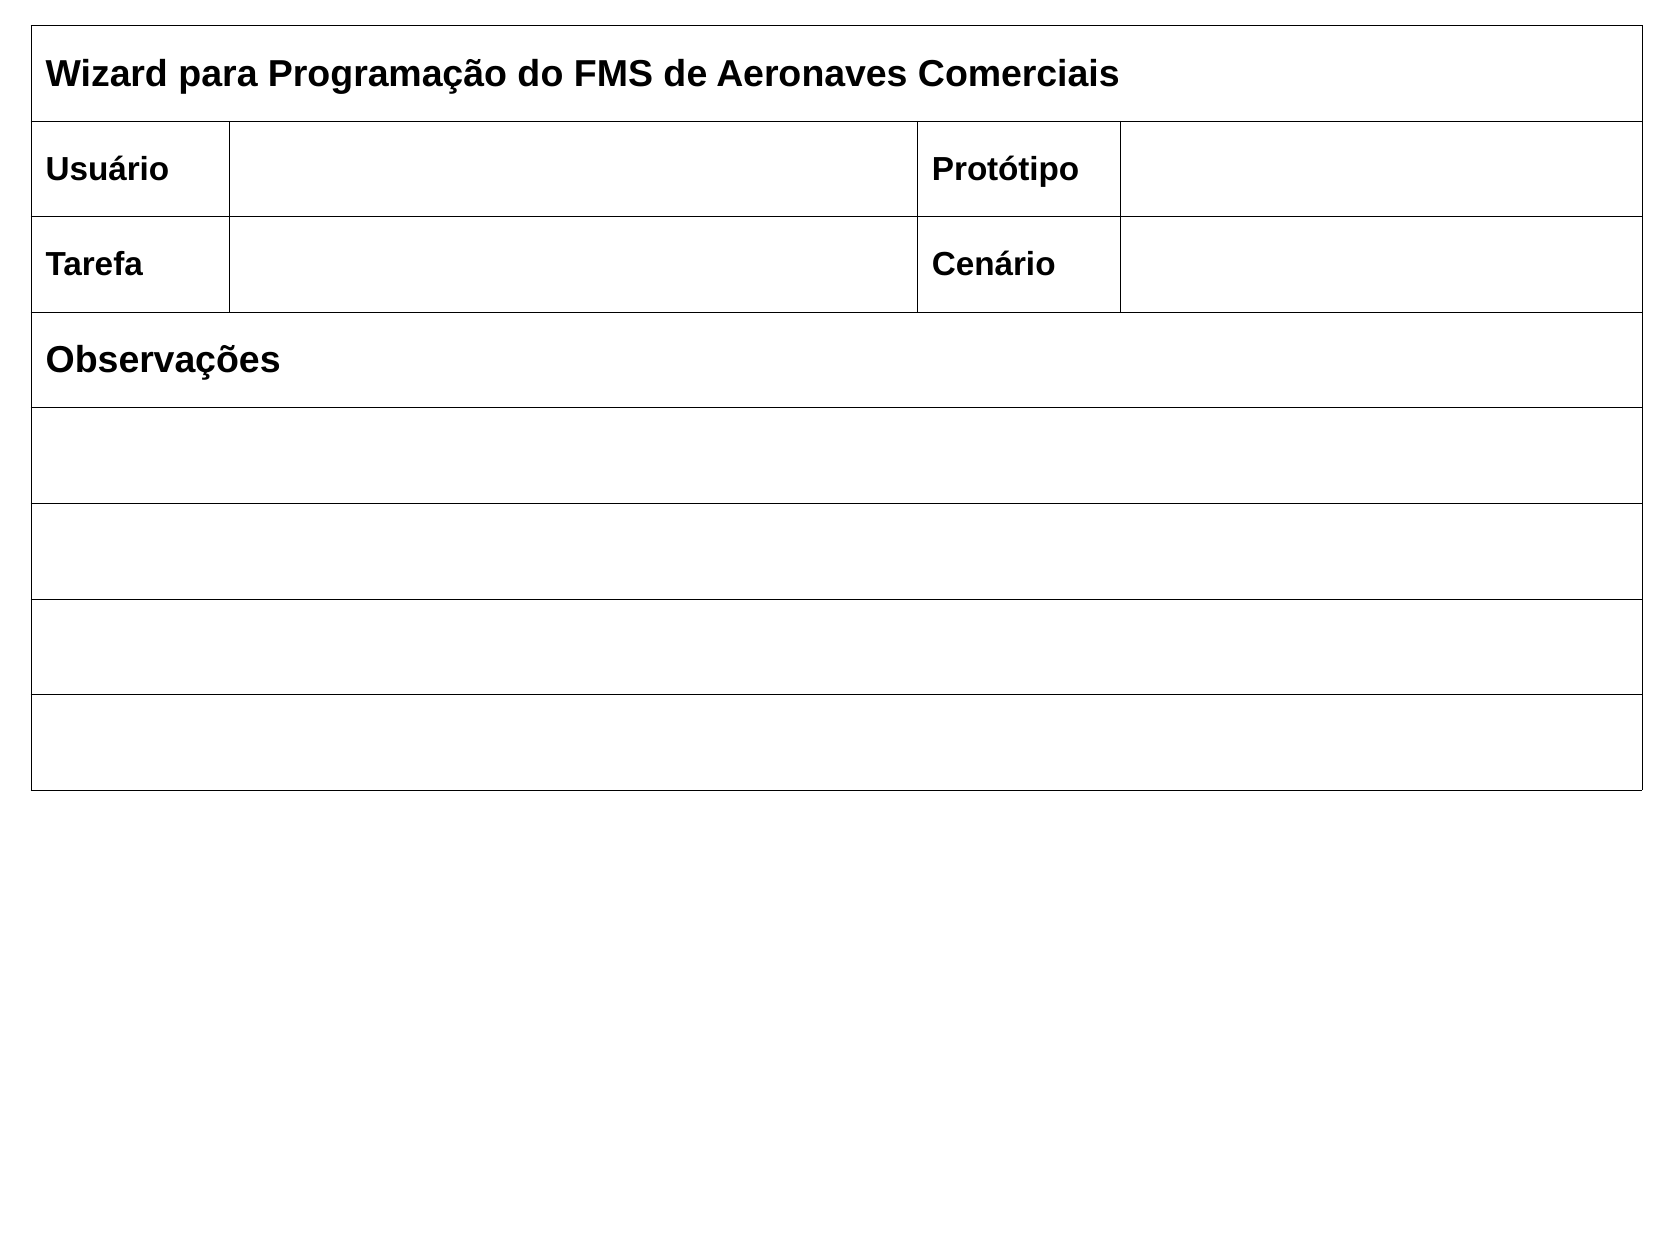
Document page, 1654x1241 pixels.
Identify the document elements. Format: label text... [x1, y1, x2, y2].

table_cell Protótipo [918, 122, 1120, 216]
table_cell Observações [32, 313, 1642, 407]
table_cell [32, 504, 1642, 599]
table_header Wizard para Programação do FMS de Aeronaves Comerciais [32, 26, 1642, 121]
table_cell [1121, 217, 1642, 312]
table_cell Usuário [32, 122, 229, 216]
table_cell [32, 408, 1642, 503]
table_cell [230, 122, 917, 216]
table_cell Cenário [918, 217, 1120, 312]
table_cell [32, 600, 1642, 694]
table_cell [32, 695, 1642, 790]
table_cell Tarefa [32, 217, 229, 312]
table_cell [230, 217, 917, 312]
table_cell [1121, 122, 1642, 216]
